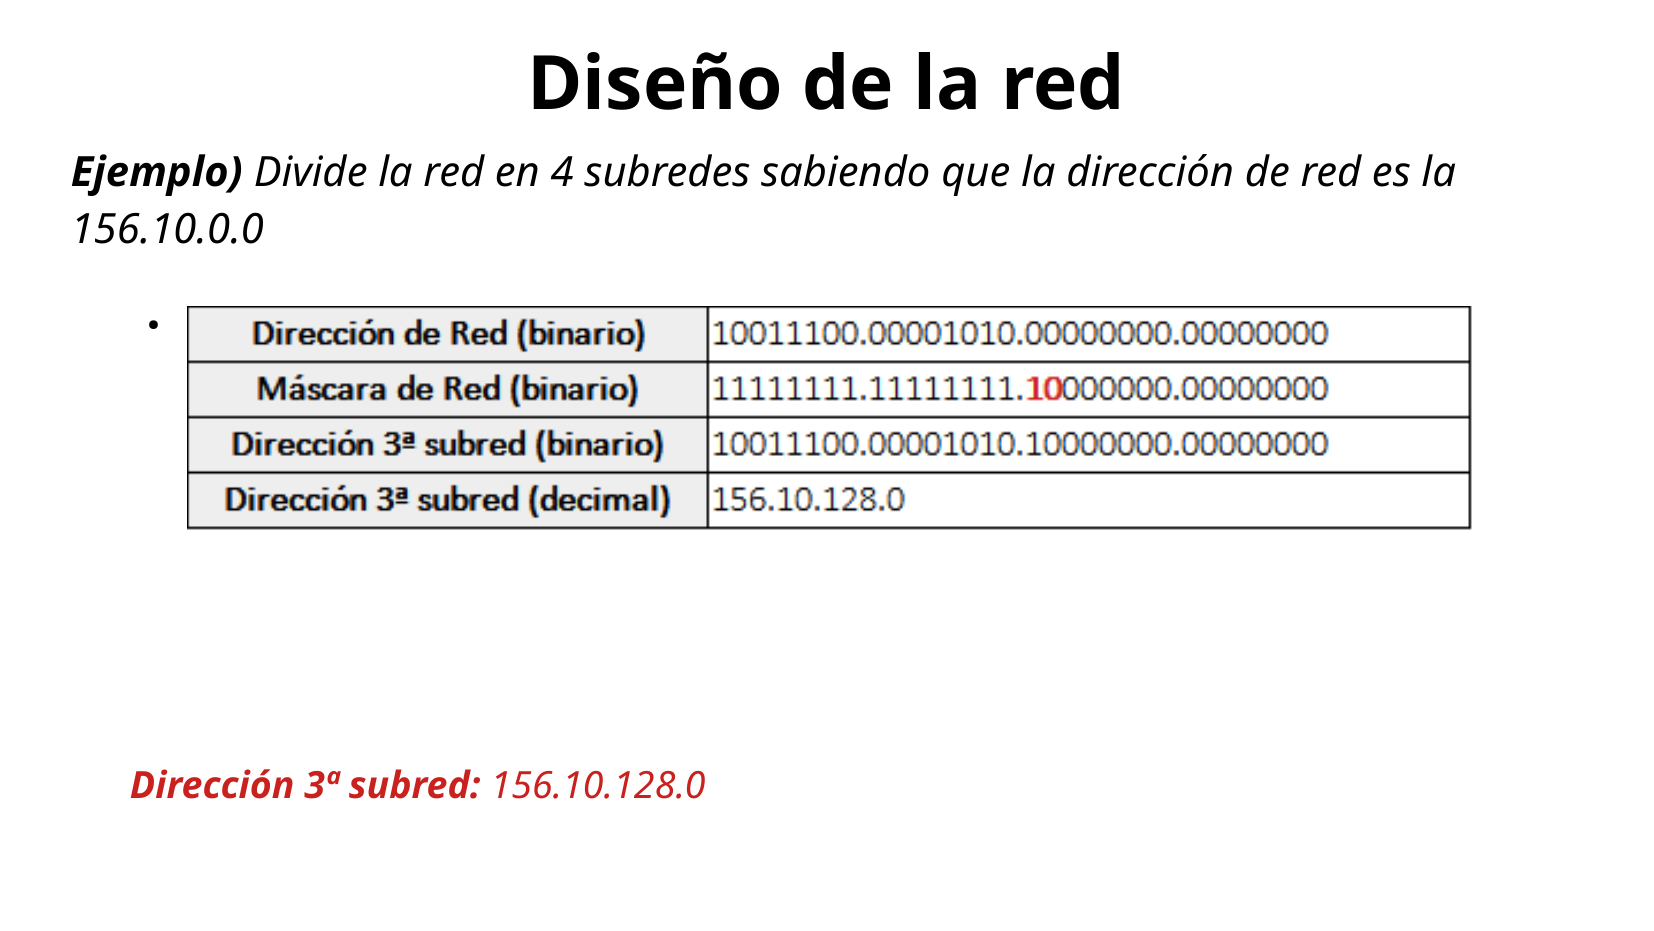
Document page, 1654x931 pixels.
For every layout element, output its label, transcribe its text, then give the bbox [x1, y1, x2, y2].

title Diseño de la red [82, 25, 1571, 136]
picture [187, 306, 1474, 532]
list Ejemplo) Divide la red en 4 subredes sabiendo que la dirección de red es la 156.10.0.0 Calculo de la 3ª subred Dirección 3ª subred: 156.10.128.0 [70, 141, 1583, 821]
